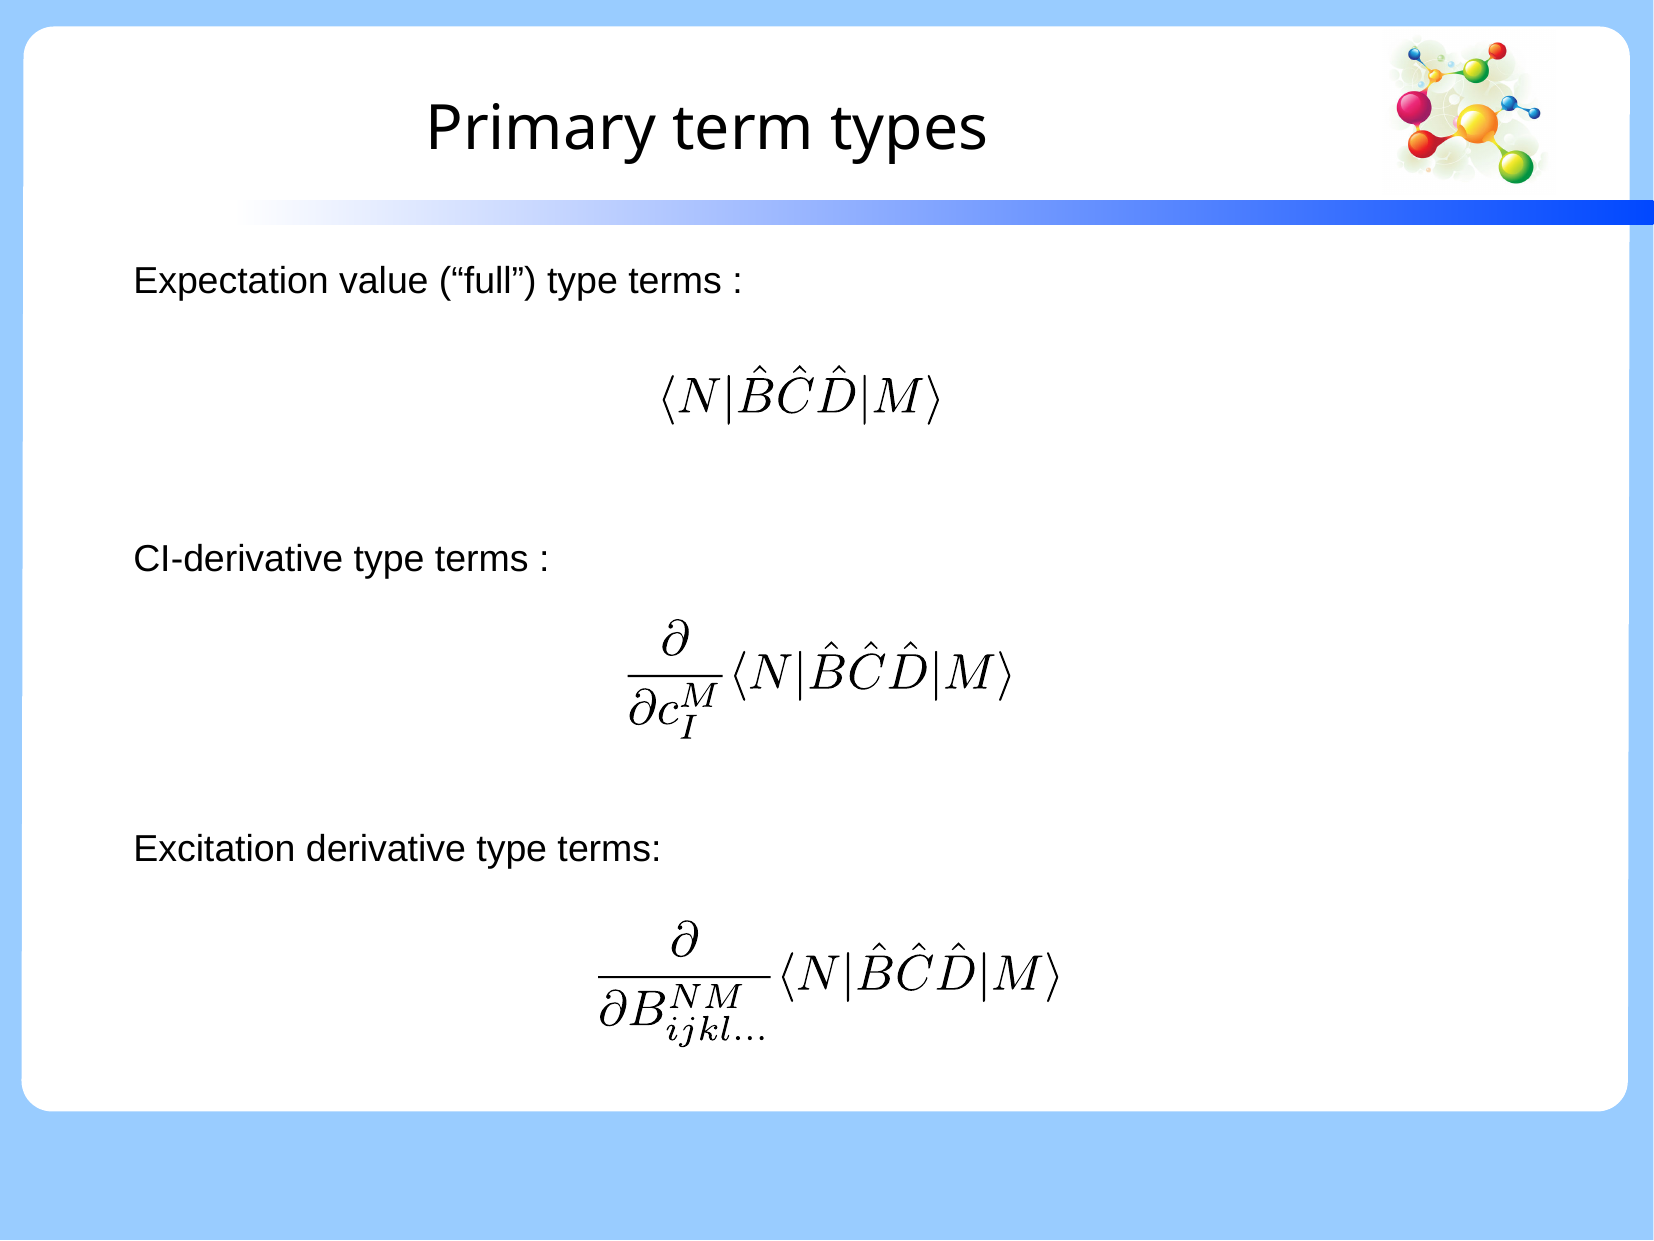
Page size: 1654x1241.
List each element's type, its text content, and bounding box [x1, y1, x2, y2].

picture [1382, 29, 1556, 195]
text_box [657, 365, 945, 425]
text_box [598, 920, 1064, 1048]
text_box CI-derivative type terms : [118, 530, 1592, 588]
text_box Expectation value (“full”) type terms : [118, 252, 1592, 310]
title Primary term types [82, 49, 1332, 201]
text_box Excitation derivative type terms: [118, 819, 1592, 877]
text_box [627, 619, 1016, 739]
